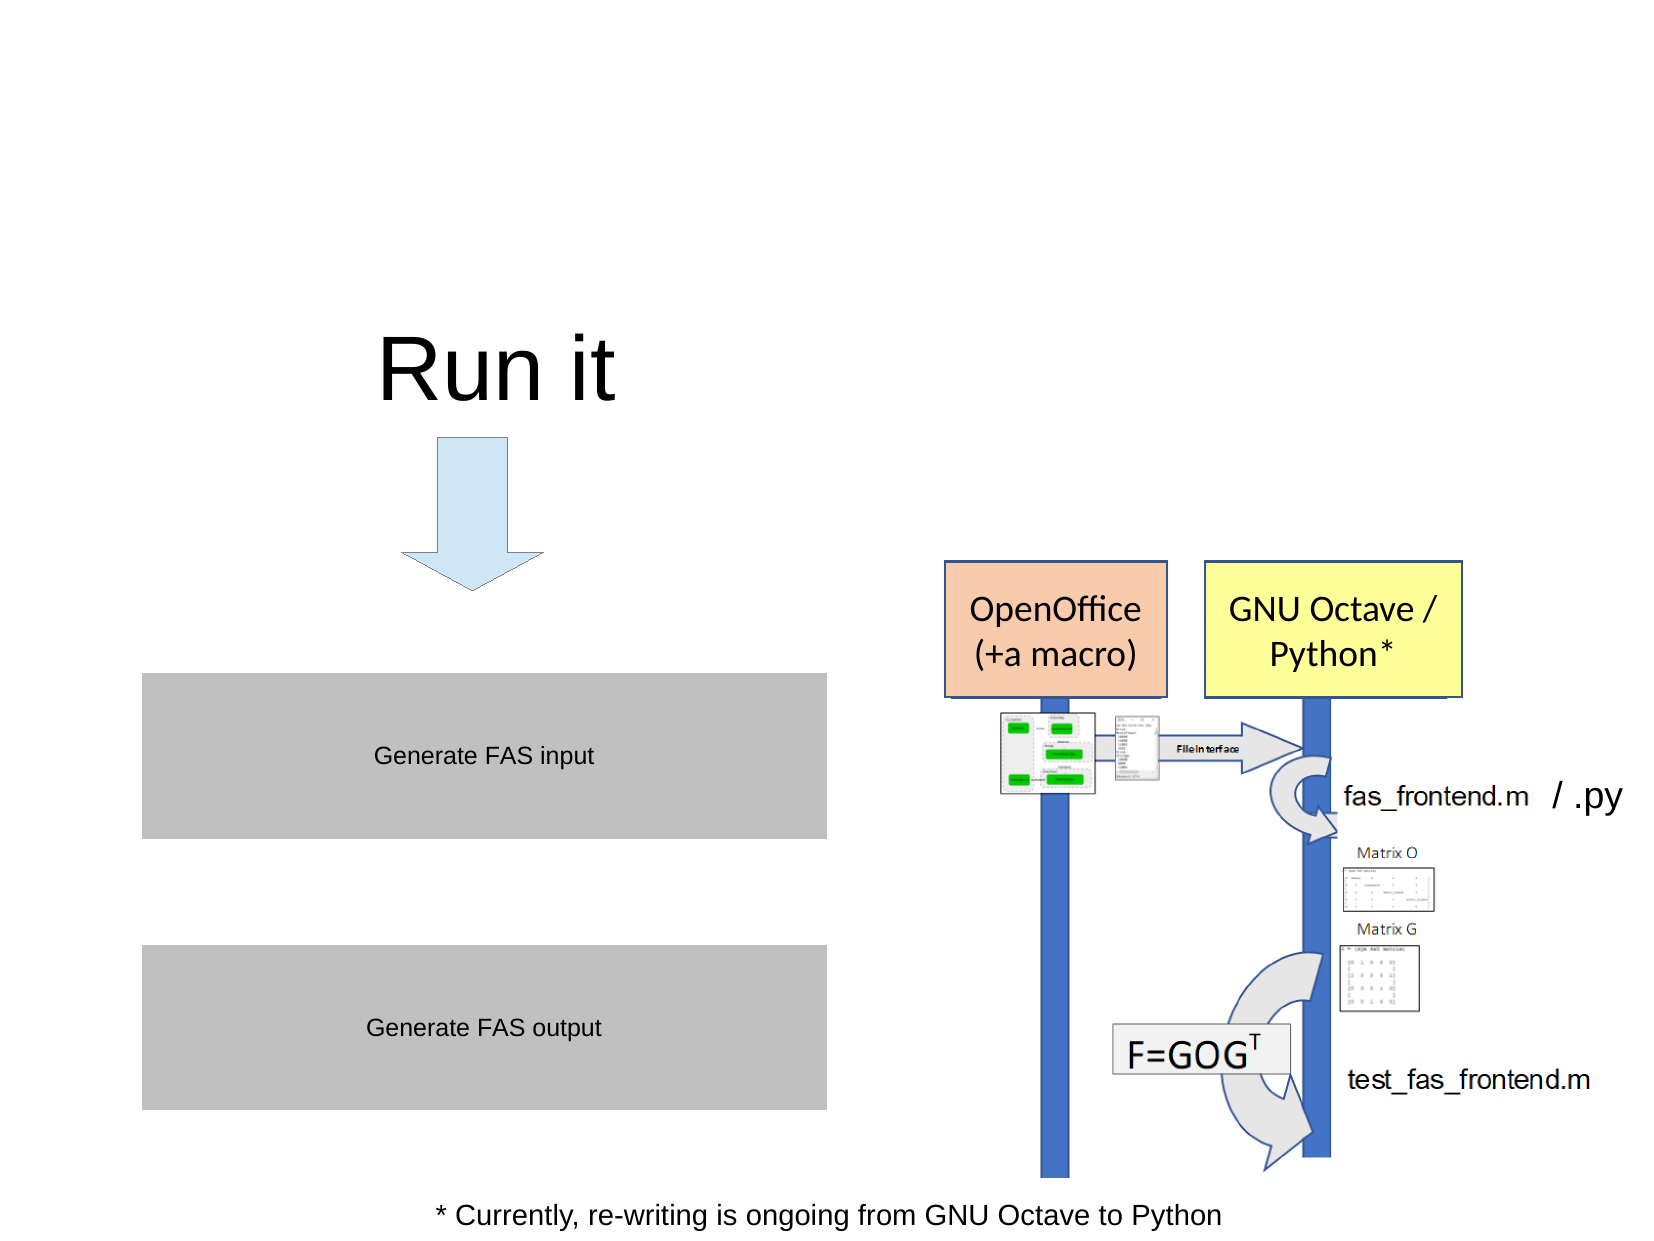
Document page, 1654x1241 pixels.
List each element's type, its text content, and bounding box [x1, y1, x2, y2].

text_box GNU Octave / Python* [1204, 561, 1462, 697]
text_box / .py [1537, 766, 1638, 824]
title Run it [153, 265, 839, 473]
picture [946, 602, 1636, 1178]
text_box * Currently, re-writing is ongoing from GNU Octave to Python [420, 1191, 1456, 1240]
text_box OpenOffice (+a macro) [944, 561, 1167, 697]
text_box [401, 437, 544, 591]
